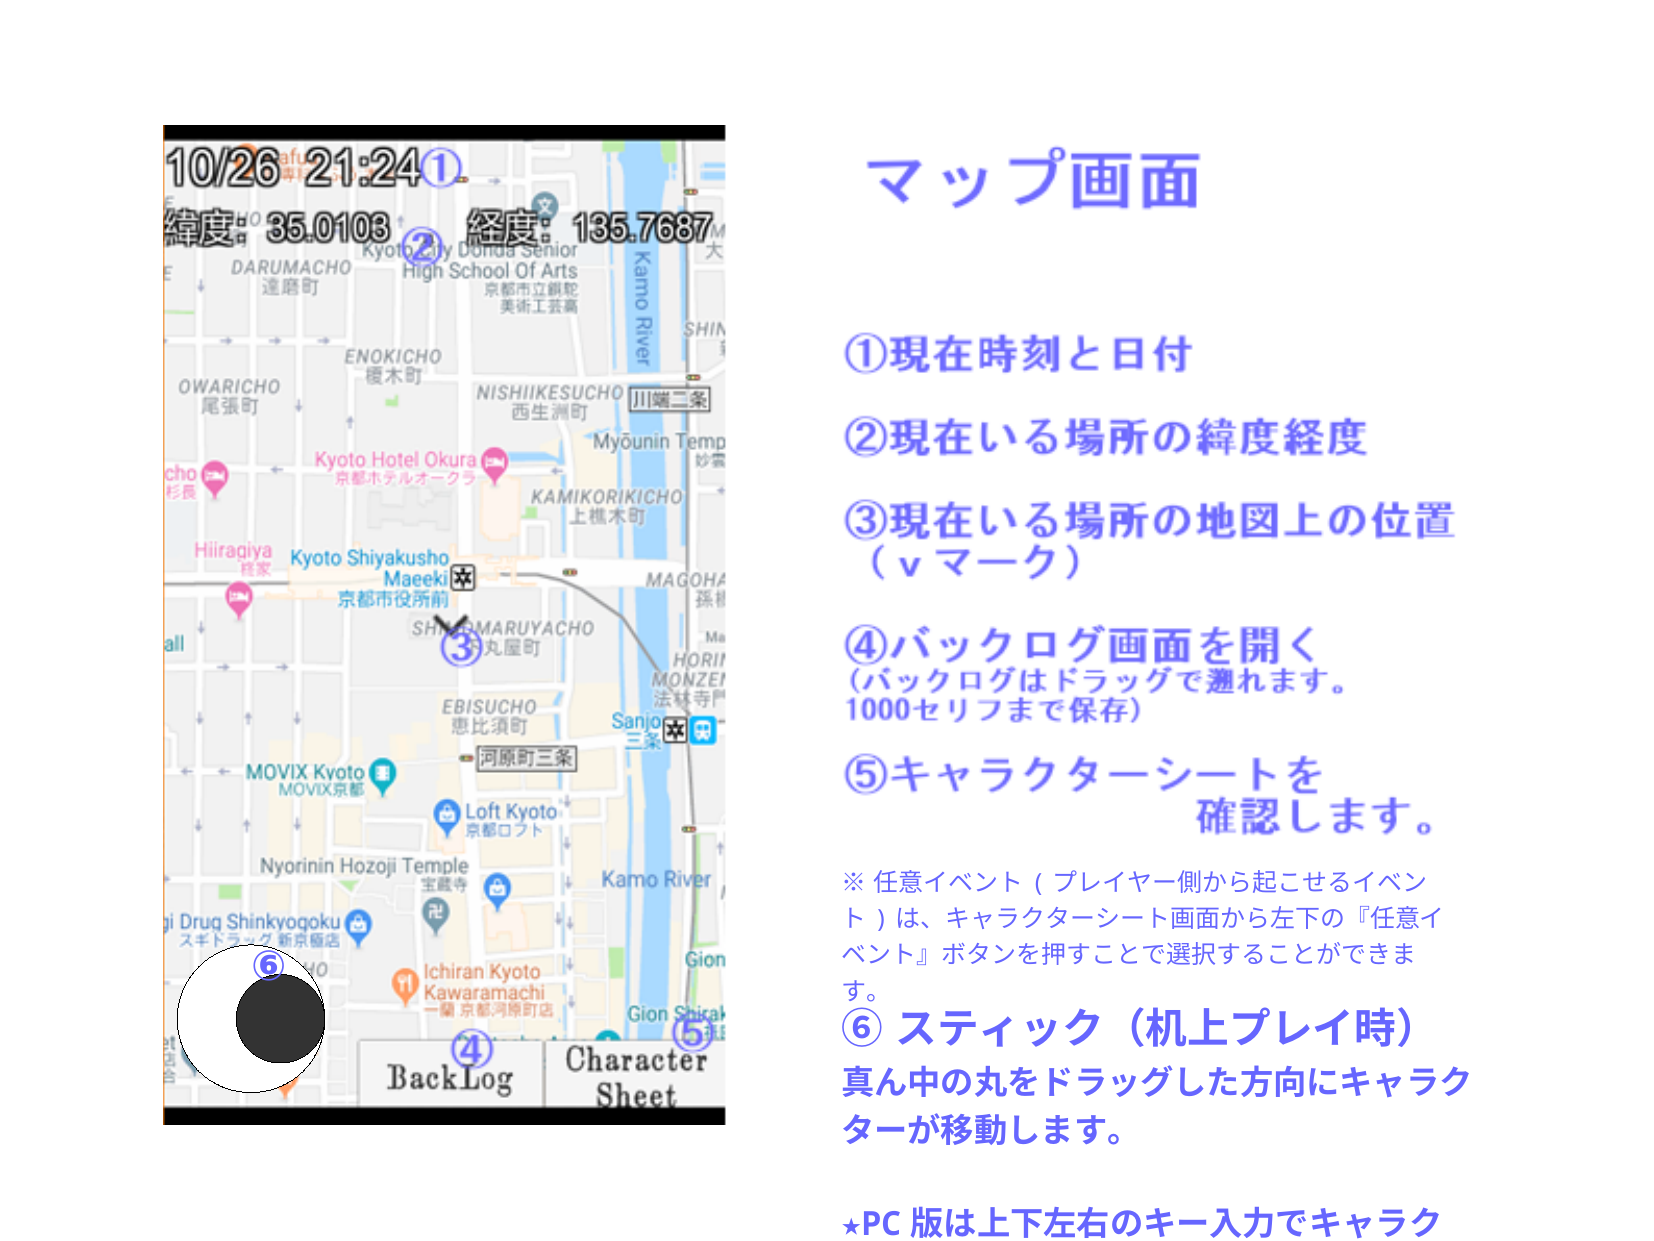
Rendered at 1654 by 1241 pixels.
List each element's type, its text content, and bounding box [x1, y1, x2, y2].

text_box ⑥ [236, 928, 916, 1086]
picture [163, 125, 1497, 1125]
text_box ※任意イベント(プレイヤー側から起こせるイベント)は、キャラクターシート画面から左下の『任意イベント』ボタンを押すことで選択することができます。 [826, 855, 1477, 945]
text_box [177, 946, 282, 1093]
text_box ⑥スティック（机上プレイ時） 真ん中の丸をドラッグした方向にキャラクターが移動します。 ★PC版は上下左右のキー入力でキャラクターが移動します。 [826, 987, 1506, 1211]
picture [1204, 945, 1212, 952]
